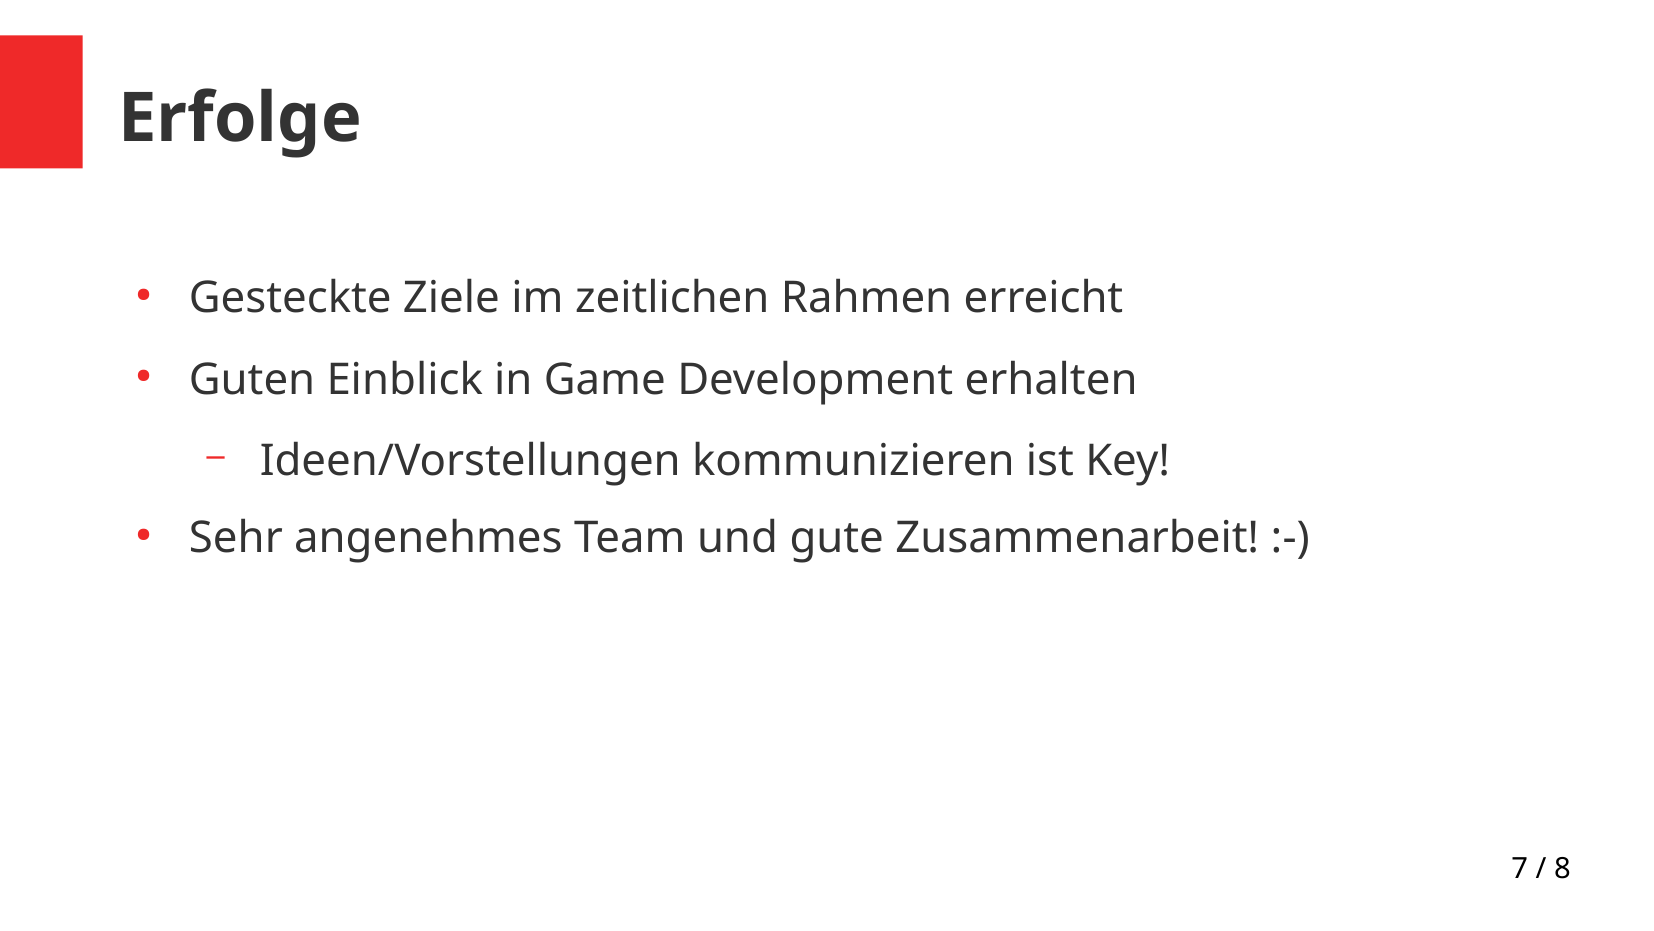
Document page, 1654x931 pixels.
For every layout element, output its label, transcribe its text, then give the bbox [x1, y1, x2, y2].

list Gesteckte Ziele im zeitlichen Rahmen erreicht Guten Einblick in Game Development erhalten Ideen/Vorstellungen kommunizieren ist Key! Sehr angenehmes Team und gute Zusammenarbeit! :-) [118, 265, 1536, 806]
title Erfolge [118, 37, 1571, 193]
